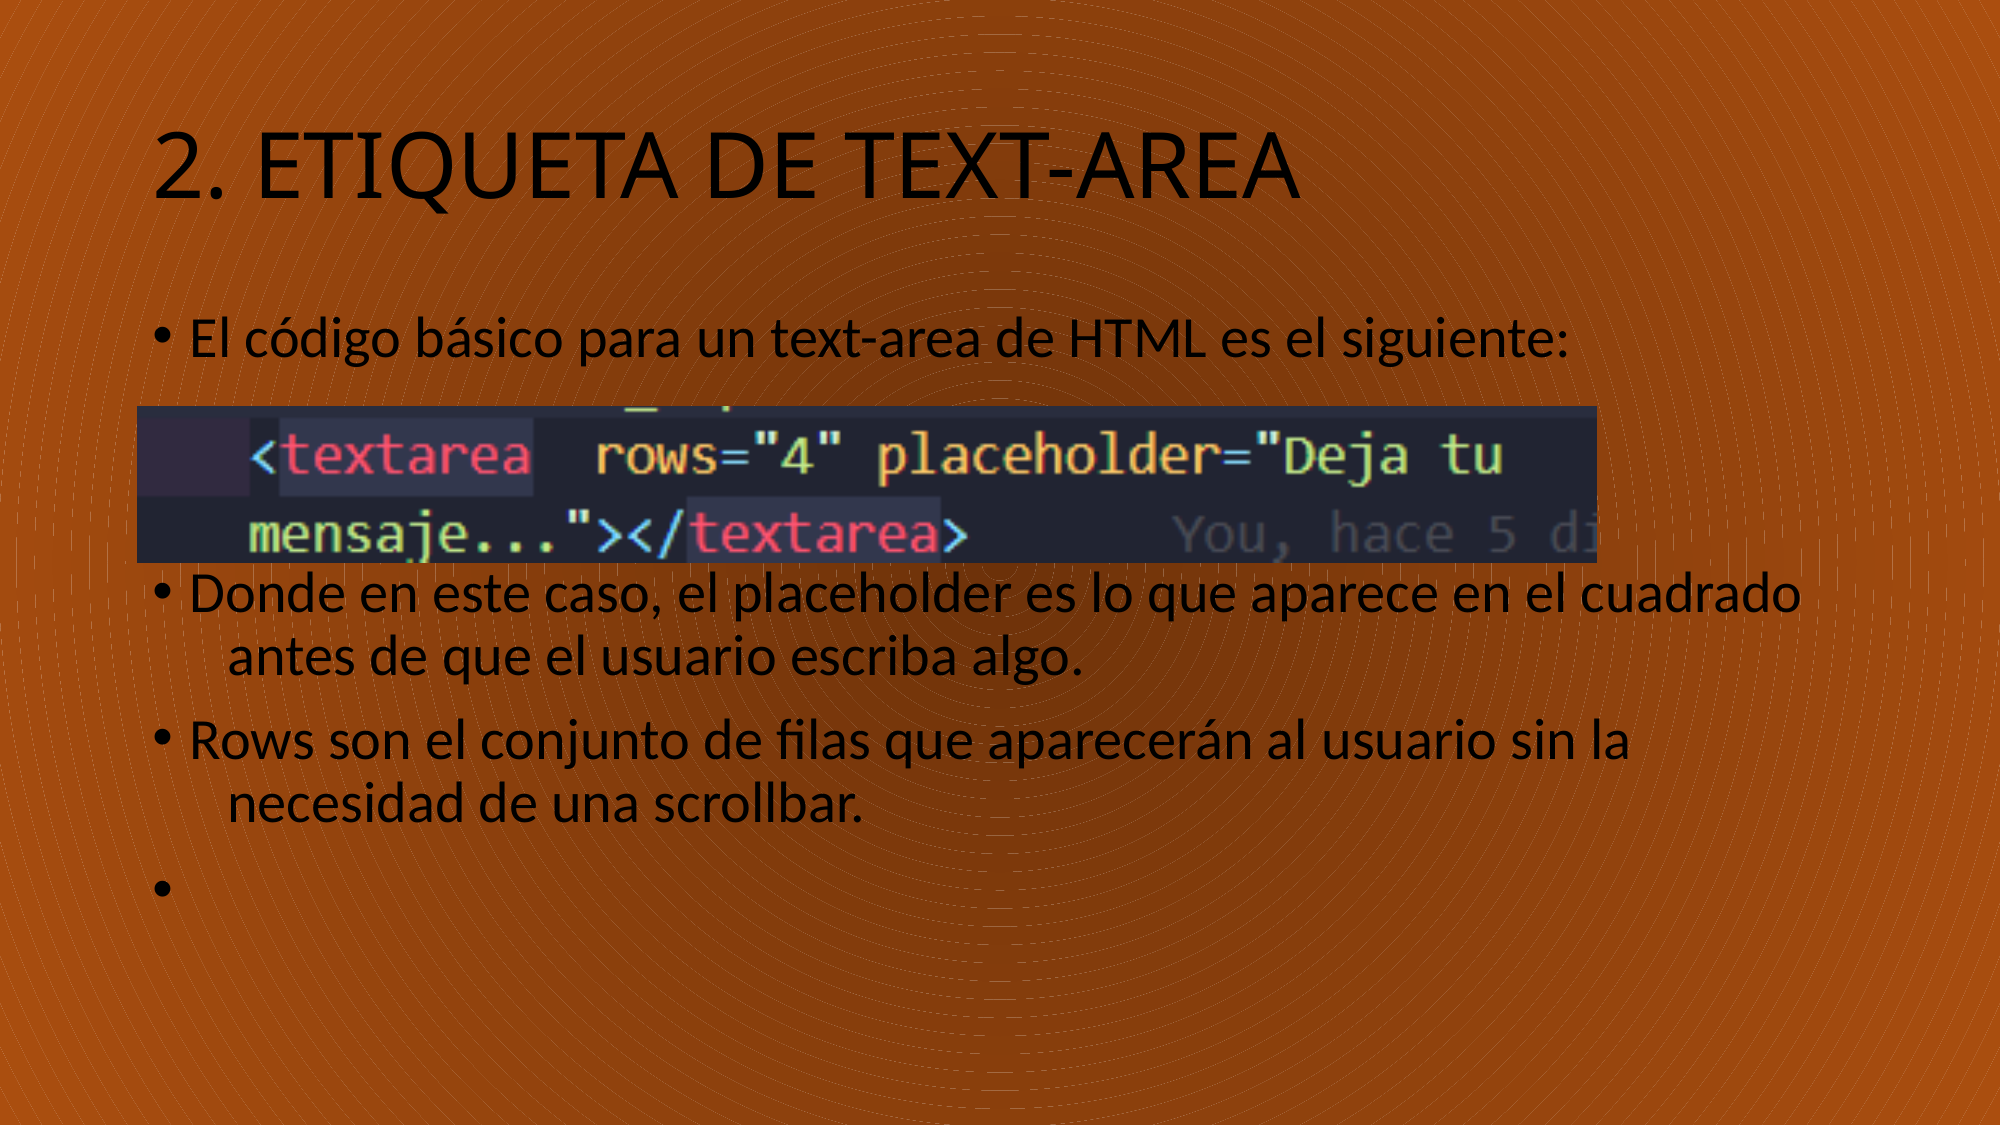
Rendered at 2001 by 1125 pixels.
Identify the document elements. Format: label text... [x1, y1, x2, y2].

picture [137, 406, 1597, 563]
title 2. ETIQUETA DE TEXT-AREA [137, 59, 1863, 278]
list El código básico para un text-area de HTML es el siguiente: Donde en este caso, el placeholder es lo que aparece en el cuadrado antes de que el usuario escriba algo. Rows son el conjunto de filas que aparecerán al usuario sin la necesidad de una scrollbar. [137, 299, 1863, 1014]
